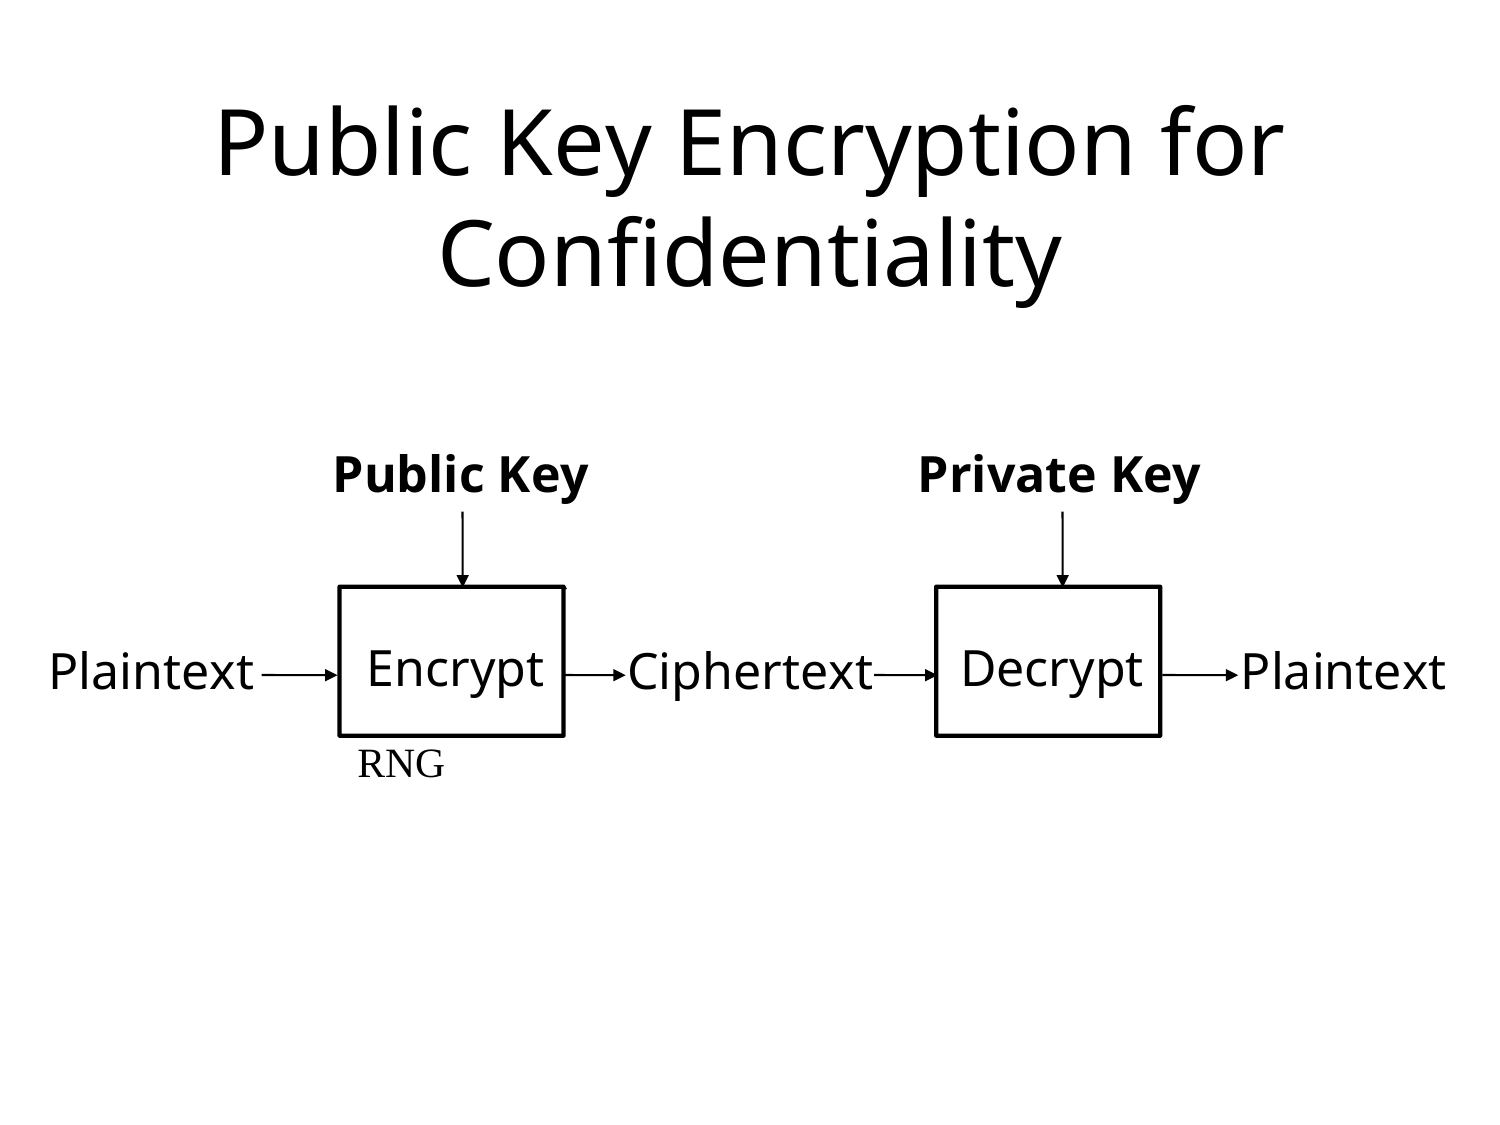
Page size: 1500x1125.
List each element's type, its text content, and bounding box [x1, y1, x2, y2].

text_box Public Key [317, 434, 605, 511]
title Public Key Encryption for Confidentiality [112, 72, 1388, 315]
text_box Plaintext [1225, 631, 1463, 708]
text_box [936, 586, 1161, 736]
text_box Private Key [902, 434, 1217, 511]
text_box Plaintext [33, 631, 270, 708]
text_box RNG [342, 736, 478, 804]
text_box Ciphertext [612, 631, 889, 708]
text_box Encrypt [351, 628, 560, 705]
text_box Decrypt [945, 628, 1160, 705]
text_box [339, 586, 564, 736]
